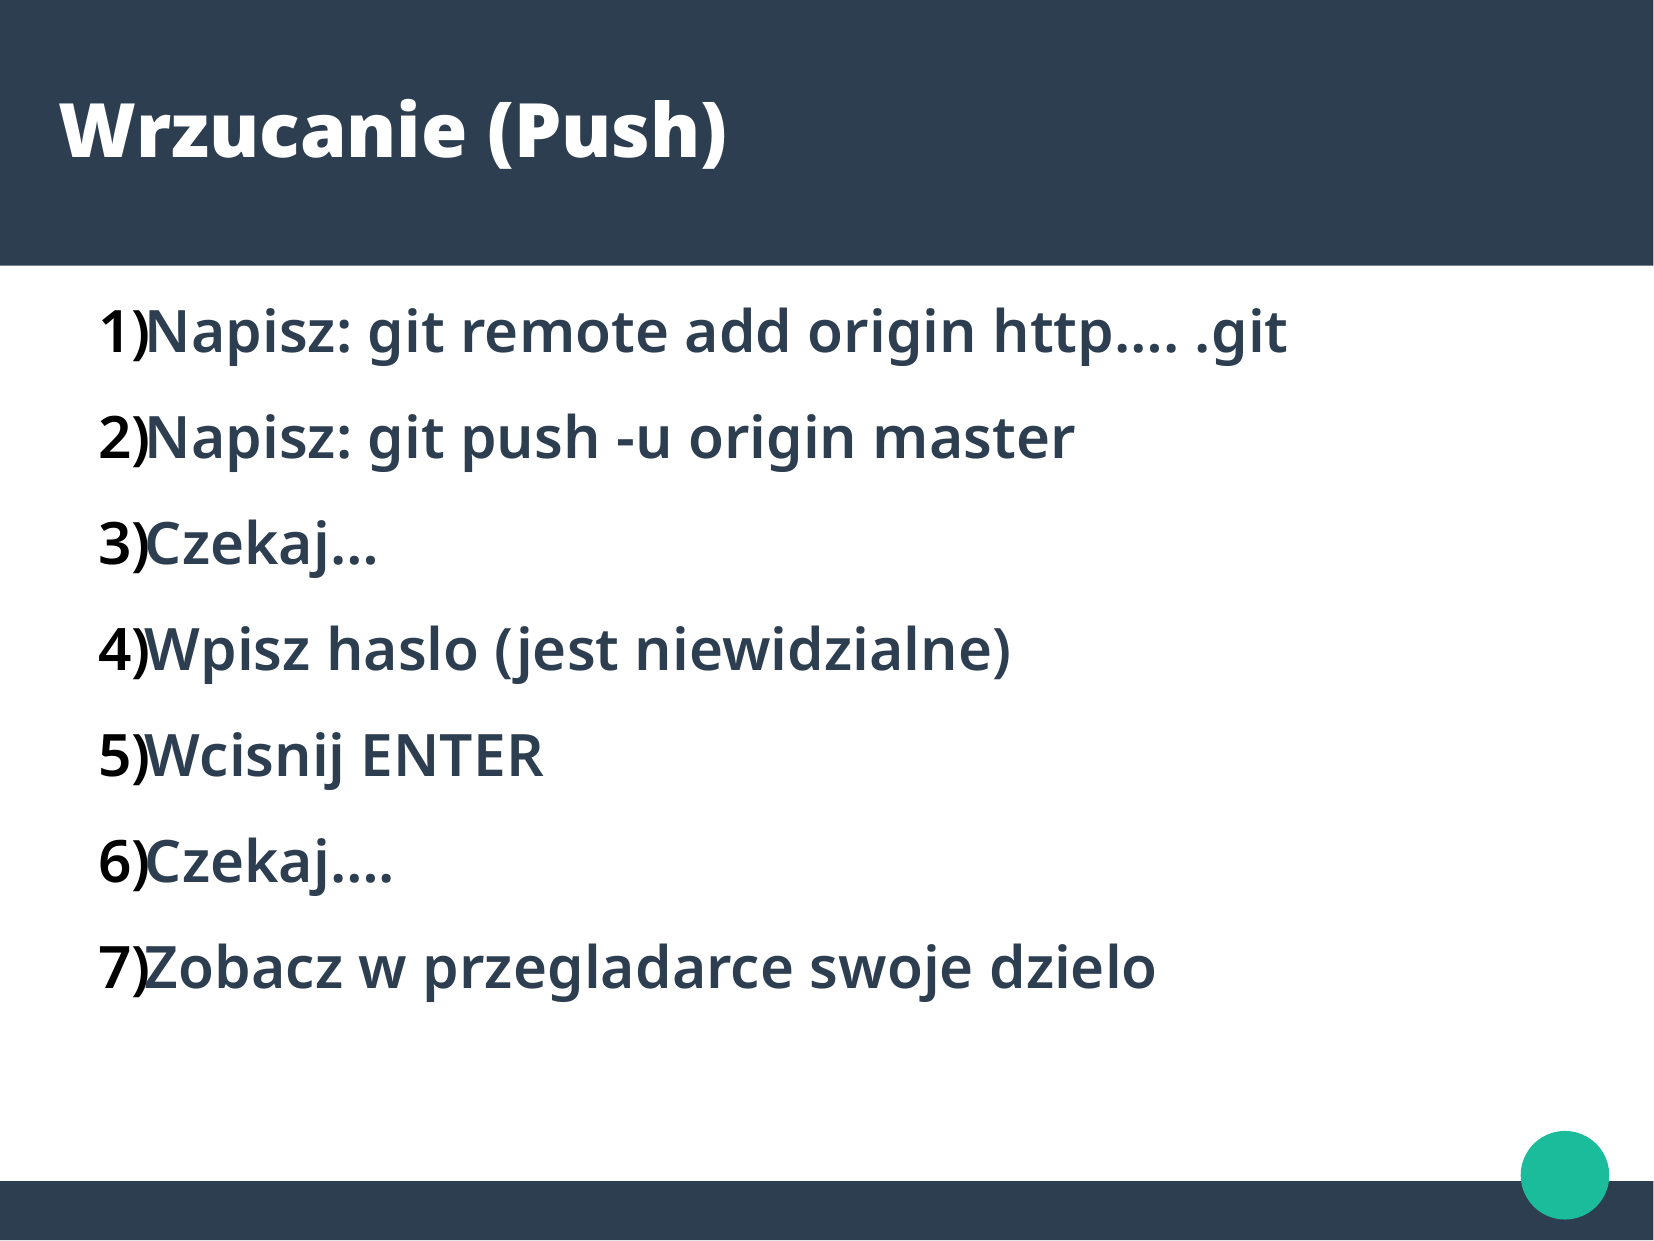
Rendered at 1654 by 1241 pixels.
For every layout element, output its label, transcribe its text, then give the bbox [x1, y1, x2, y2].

title Wrzucanie (Push) [59, 49, 1595, 207]
list Napisz: git remote add origin http…. .git Napisz: git push -u origin master Czekaj… Wpisz haslo (jest niewidzialne) Wcisnij ENTER Czekaj…. Zobacz w przegladarce swoje dzielo [82, 290, 1571, 1010]
